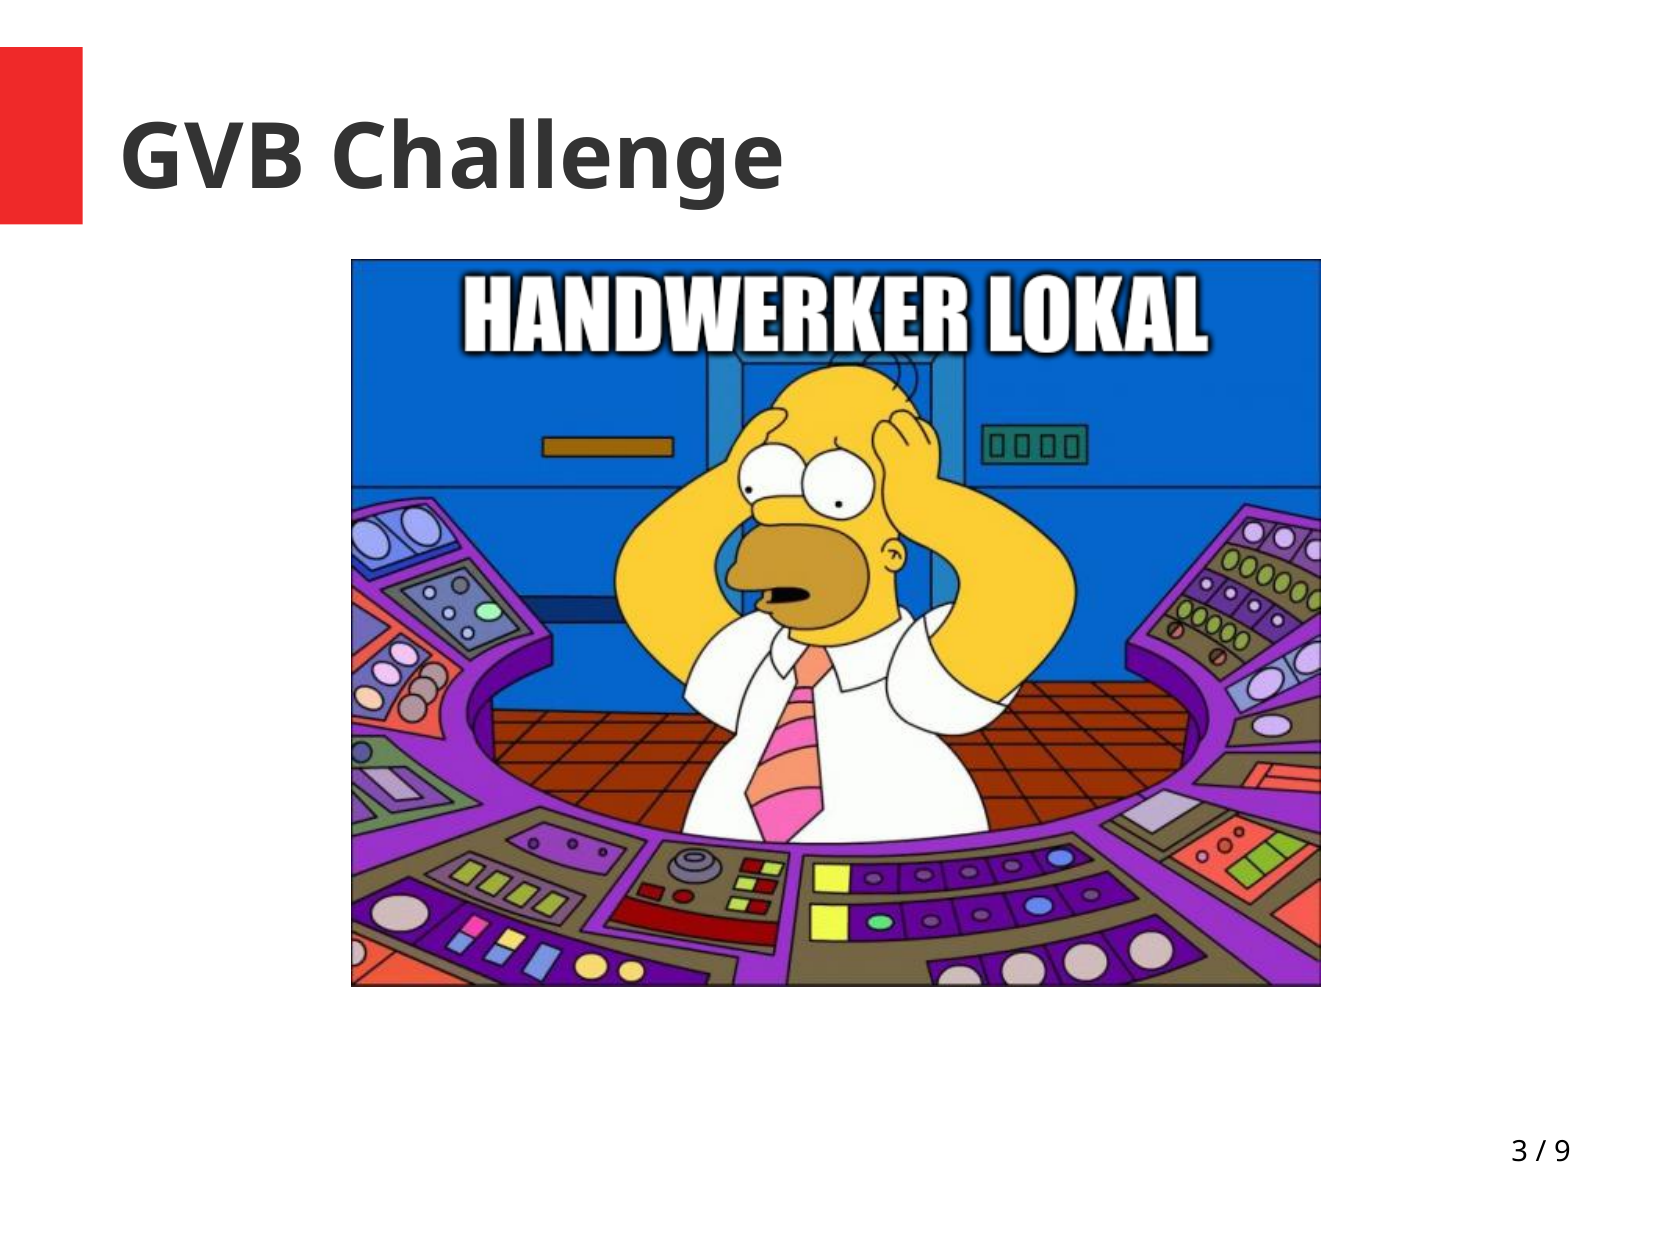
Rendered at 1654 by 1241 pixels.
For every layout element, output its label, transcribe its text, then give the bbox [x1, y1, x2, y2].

picture [351, 259, 1321, 987]
title GVB Challenge [118, 49, 1571, 257]
